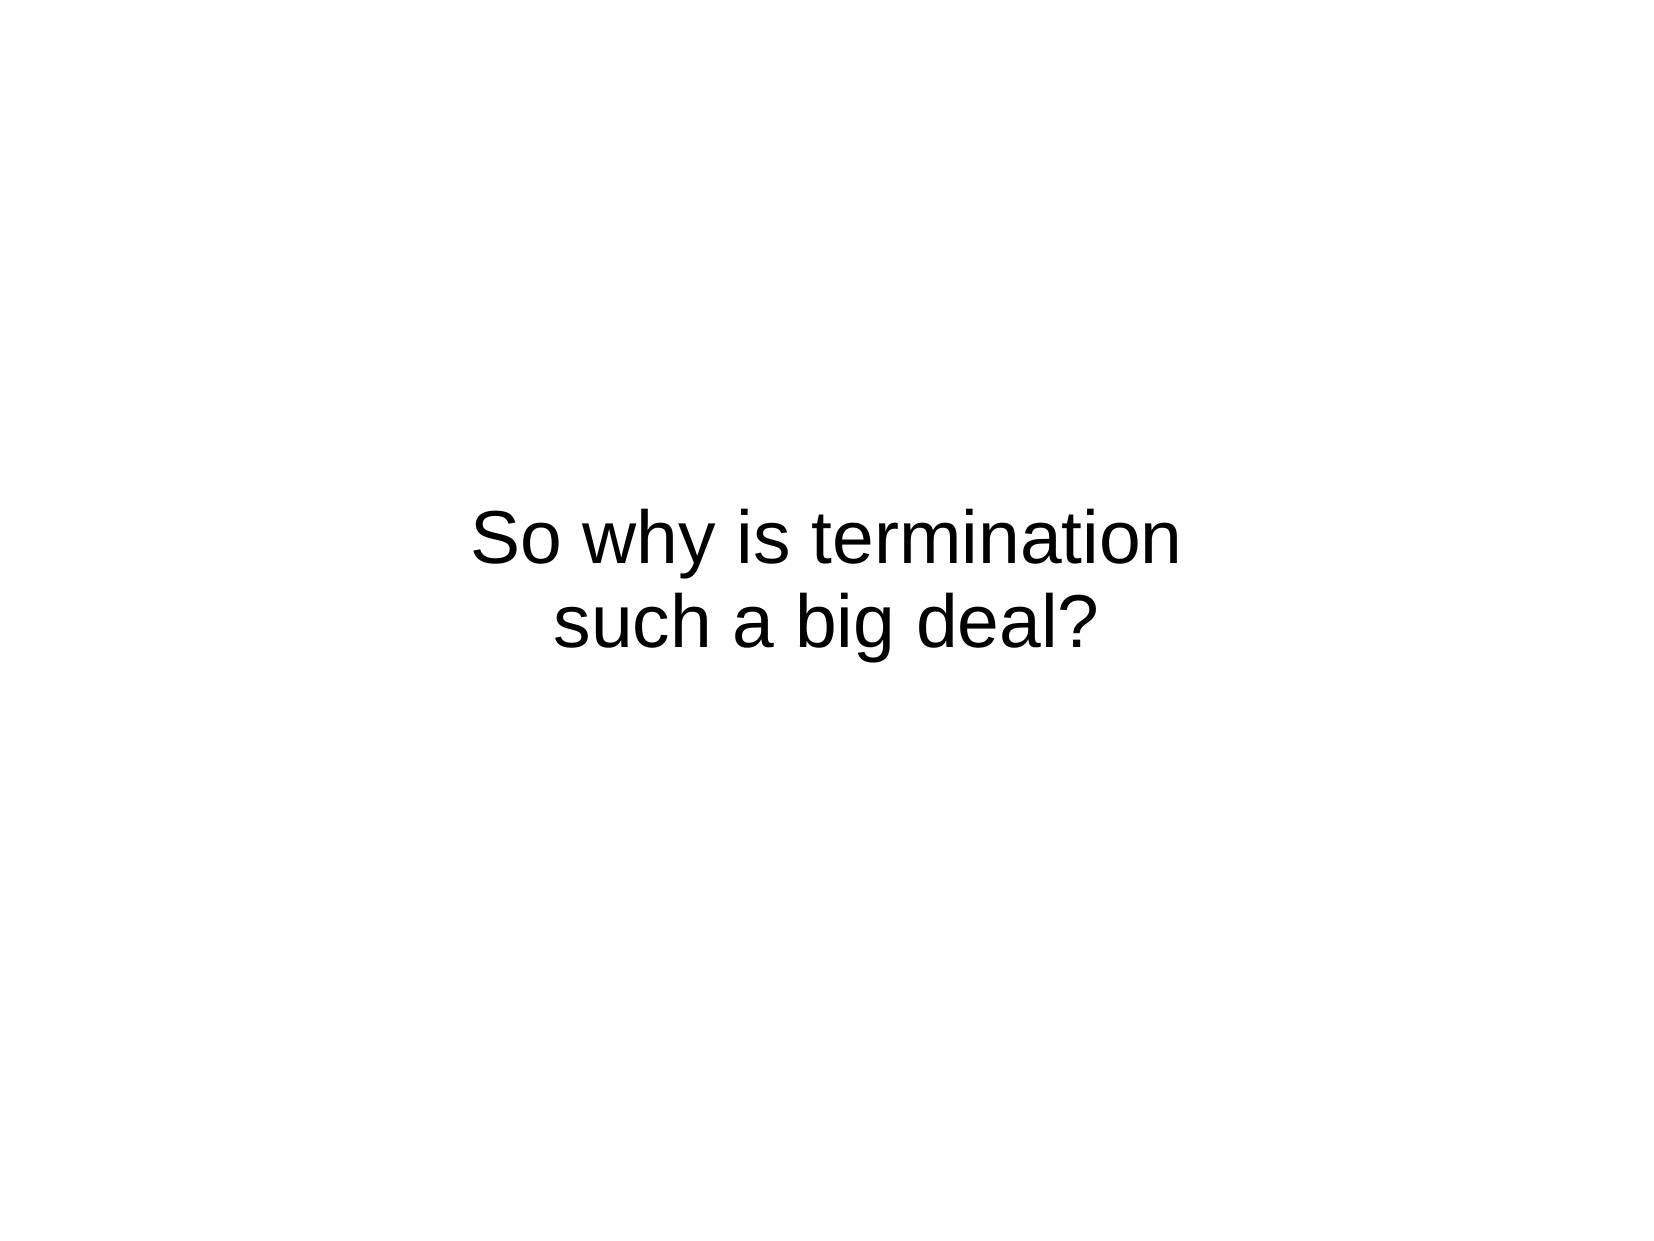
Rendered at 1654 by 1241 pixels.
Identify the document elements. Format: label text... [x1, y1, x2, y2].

subtitle So why is termination such a big deal? [82, 49, 1571, 1109]
